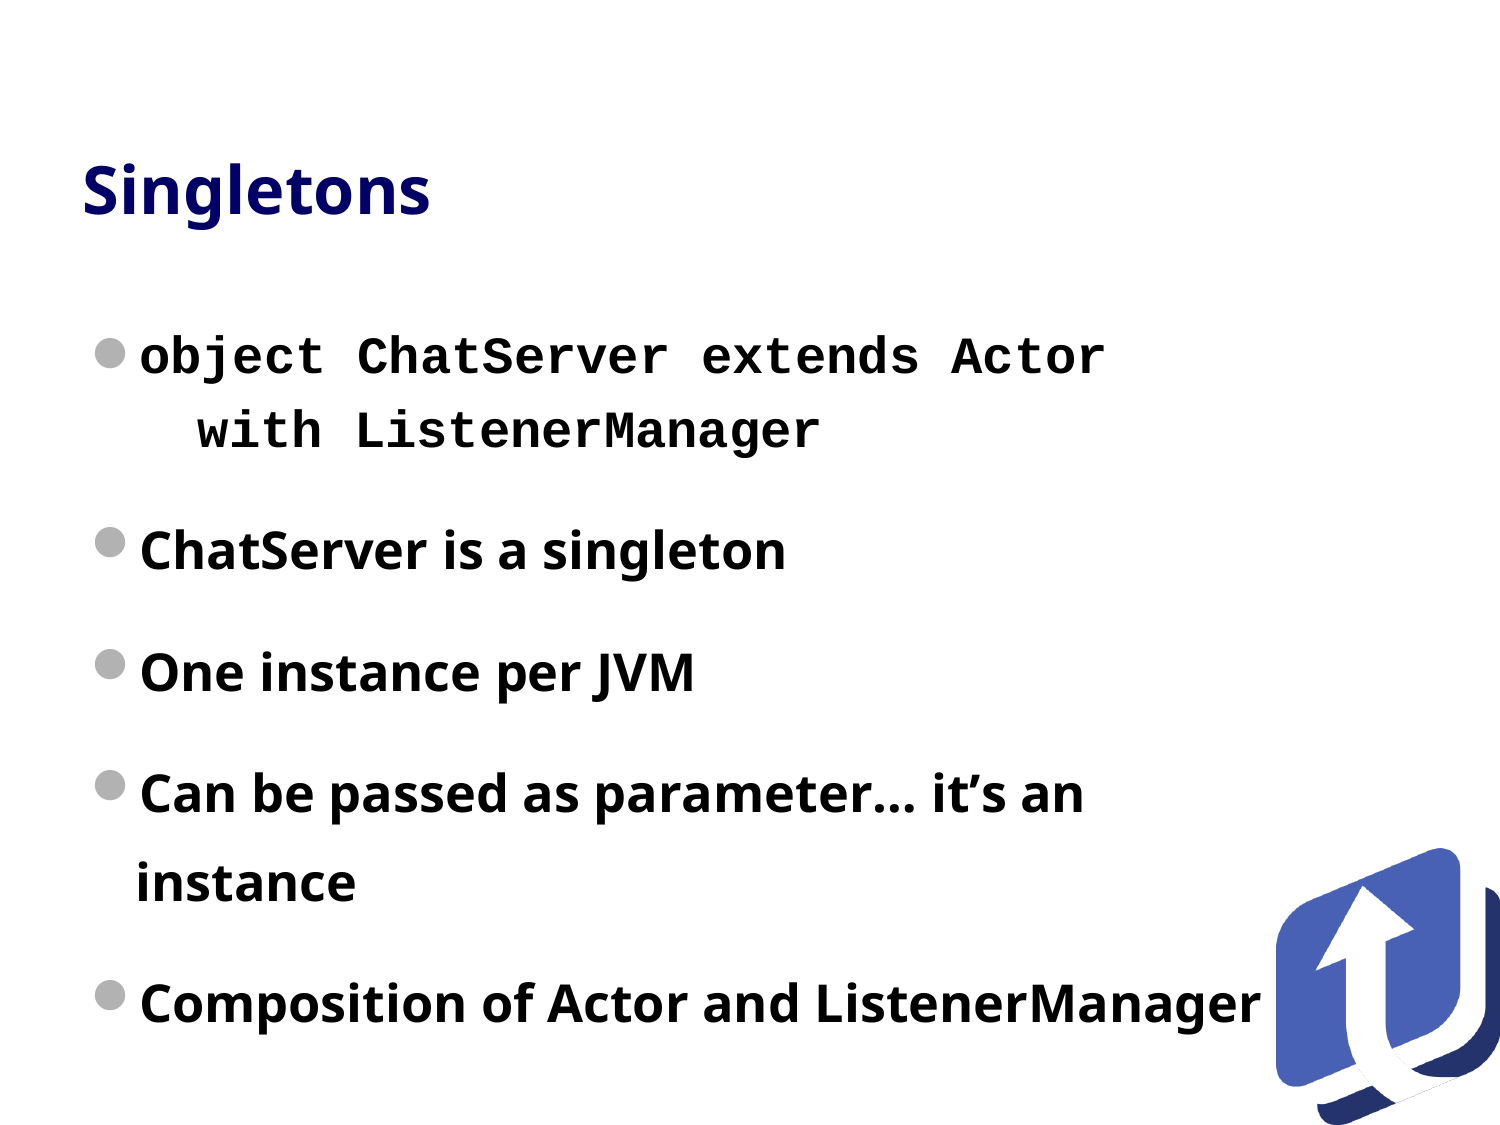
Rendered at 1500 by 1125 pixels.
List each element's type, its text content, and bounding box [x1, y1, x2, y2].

picture [1276, 848, 1500, 1125]
title Singletons [74, 98, 1423, 242]
list object ChatServer extends Actor with ListenerManager ChatServer is a singleton One instance per JVM Can be passed as parameter… it’s an instance Composition of Actor and ListenerManager [74, 307, 1273, 1085]
